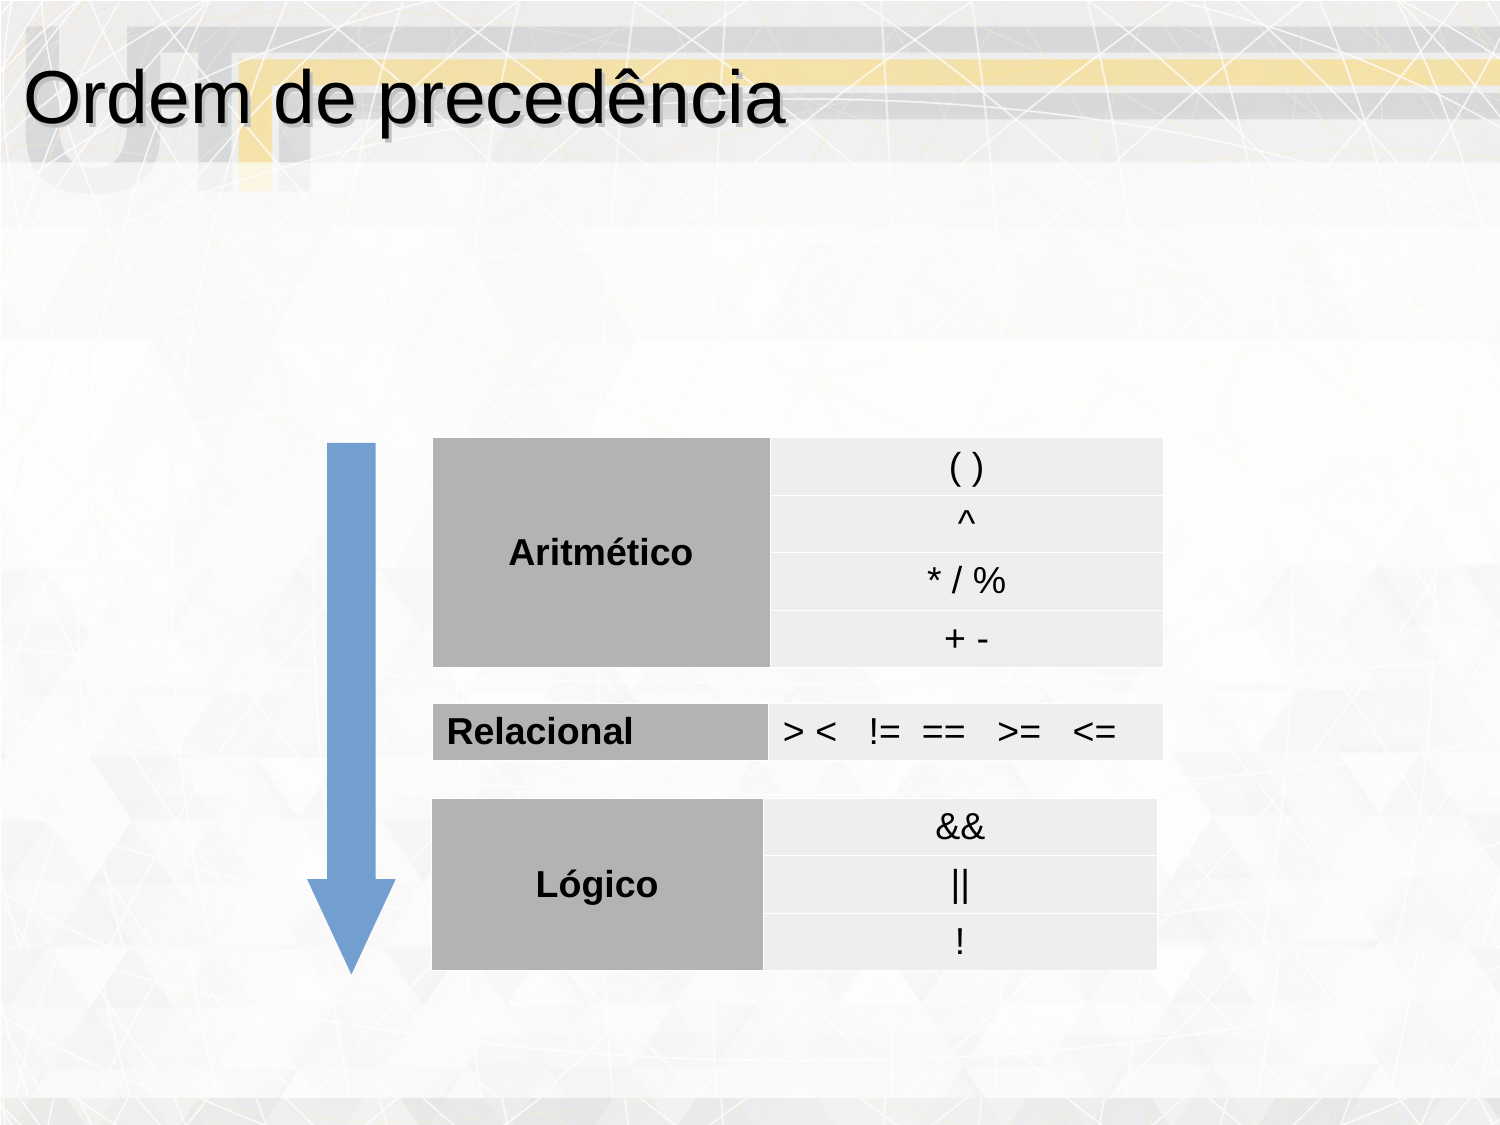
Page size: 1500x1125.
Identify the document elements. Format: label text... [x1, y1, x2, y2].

text_box [307, 442, 396, 975]
table_header > < != == >= <= [769, 704, 1163, 760]
table_cell F [1, 1, 1500, 1125]
table_cell ! [764, 914, 1157, 970]
table_cell || [764, 856, 1157, 913]
table_header Lógico [432, 799, 763, 970]
table_cell + - [771, 611, 1163, 667]
table_header Relacional [433, 704, 768, 760]
table_cell * / % [771, 553, 1163, 610]
table_header && [764, 799, 1157, 855]
table_header ( ) [771, 438, 1163, 495]
table_header Aritmético [433, 438, 770, 667]
table_cell ^ [771, 496, 1163, 552]
title Ordem de precedência [23, 18, 1489, 178]
